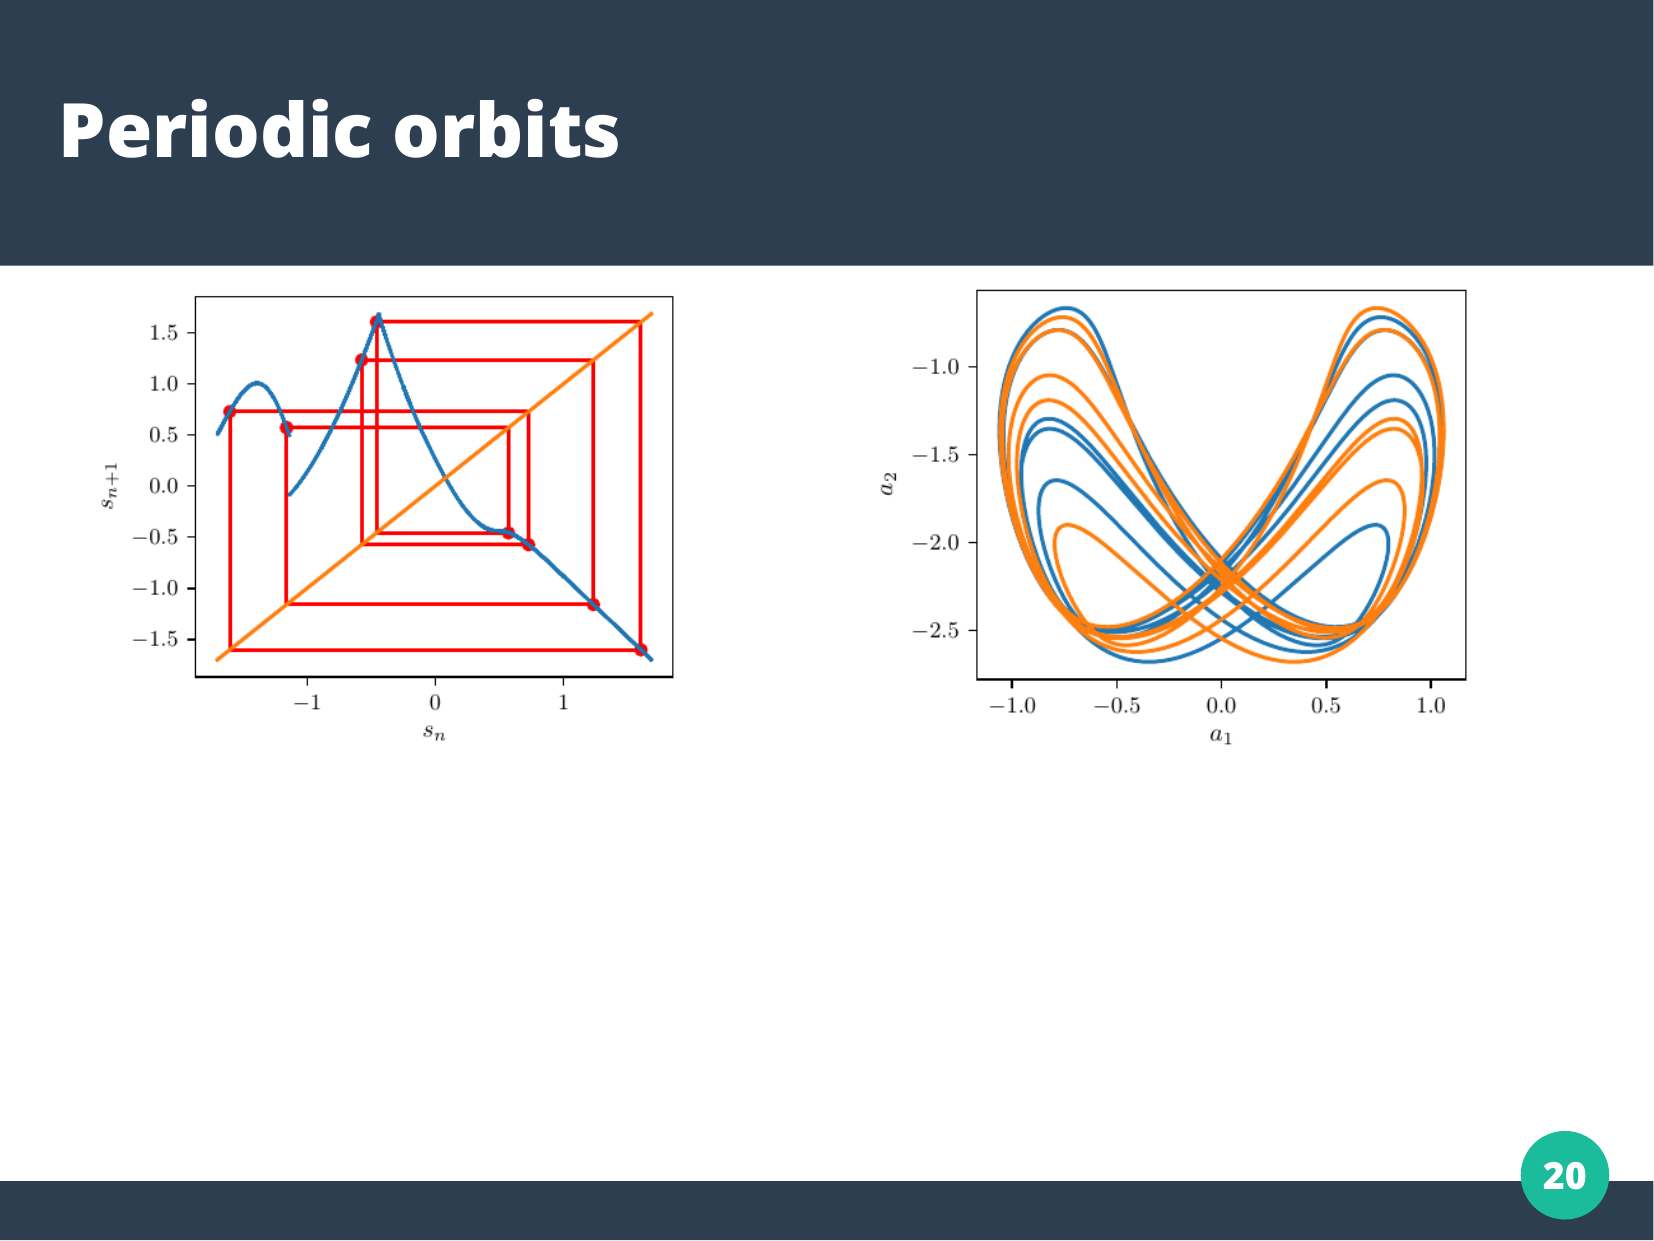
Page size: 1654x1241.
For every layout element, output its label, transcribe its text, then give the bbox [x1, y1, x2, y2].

picture [872, 281, 1473, 756]
title Periodic orbits [59, 49, 1595, 207]
picture [93, 285, 681, 748]
